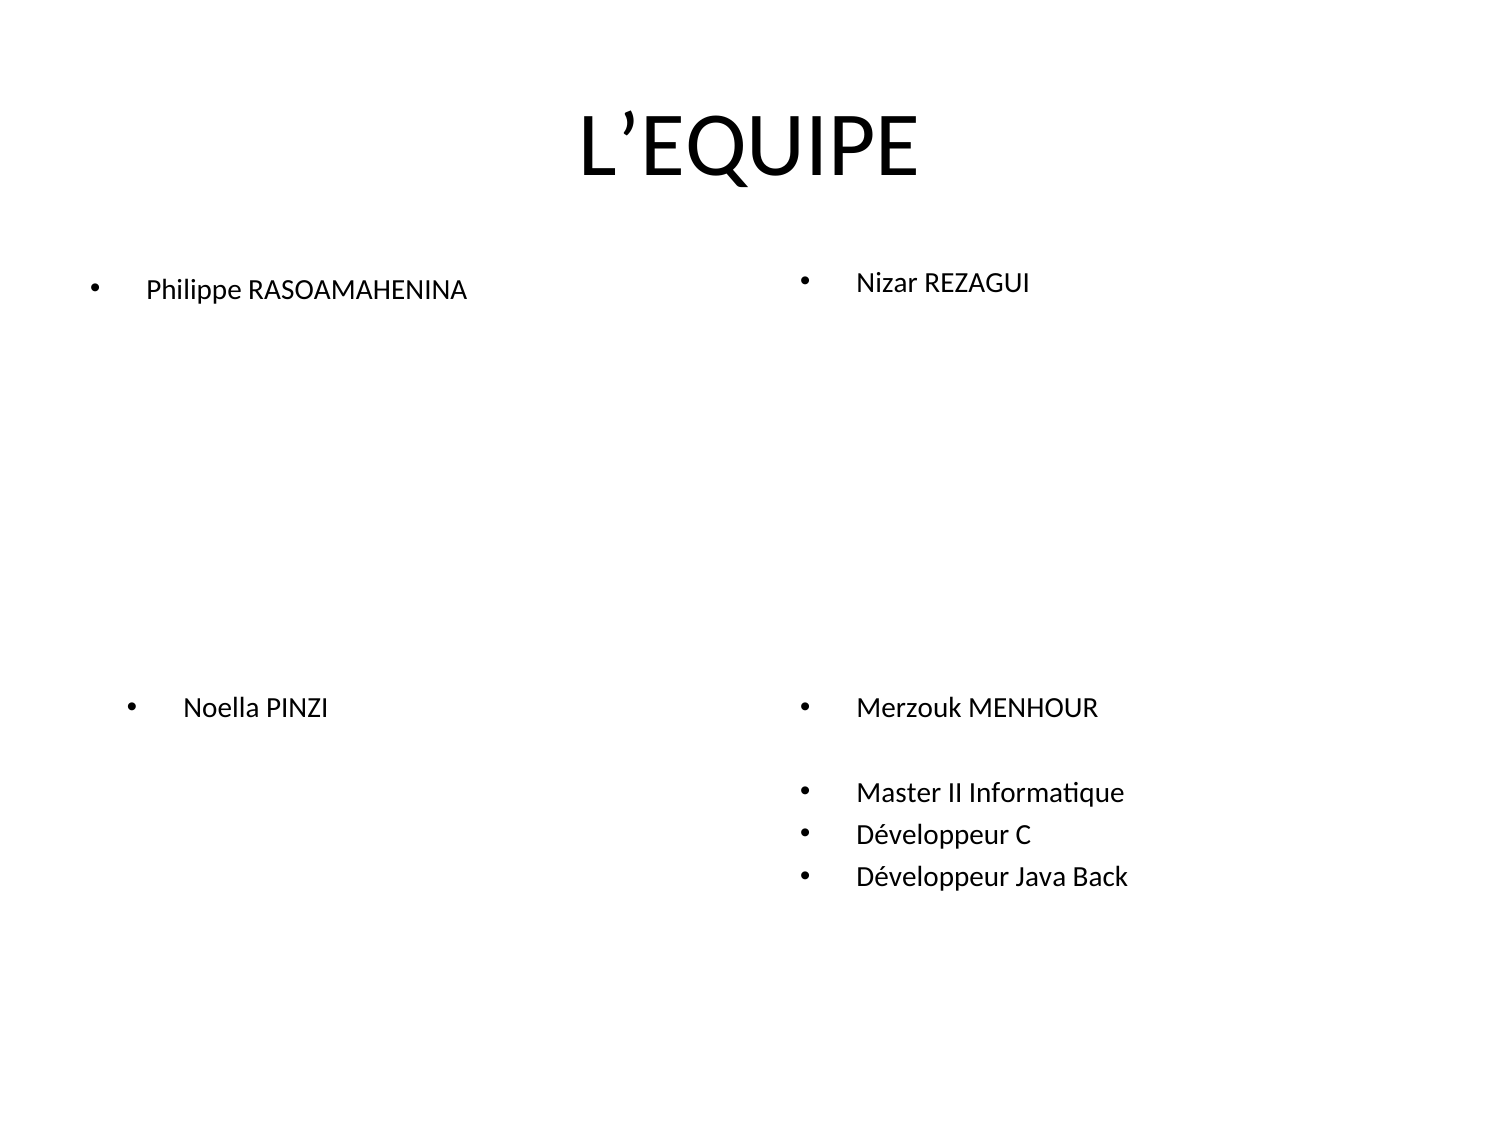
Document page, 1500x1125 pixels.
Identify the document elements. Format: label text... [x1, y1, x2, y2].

text_box Nizar REZAGUI [785, 255, 1414, 639]
title L’EQUIPE [75, 45, 1426, 233]
text_box Noella PINZI [112, 680, 740, 1064]
text_box Merzouk MENHOUR Master II Informatique Développeur C Développeur Java Back [785, 680, 1414, 1064]
list Philippe RASOAMAHENINA [75, 262, 703, 646]
